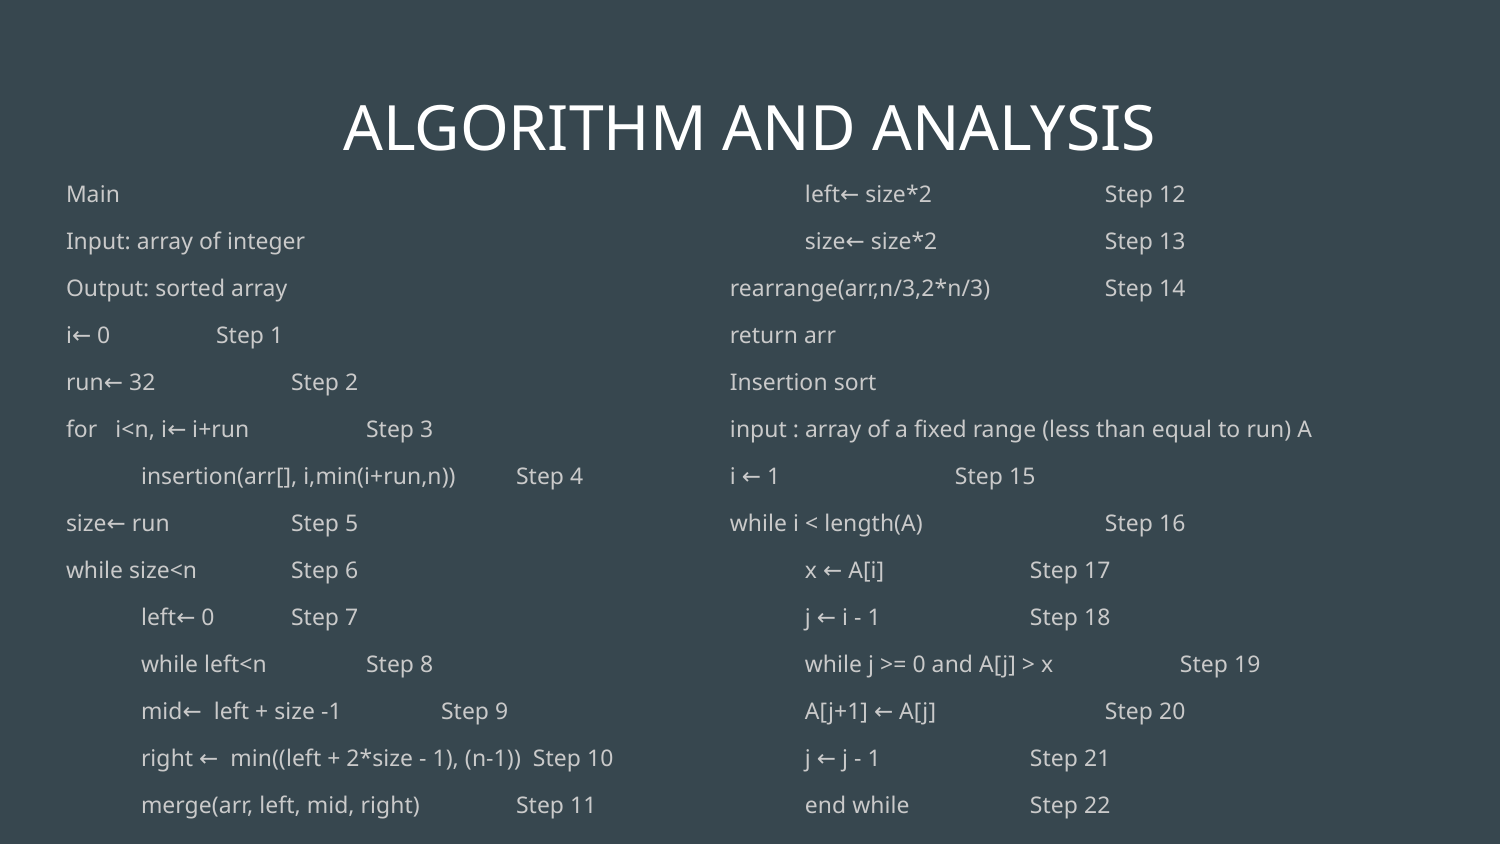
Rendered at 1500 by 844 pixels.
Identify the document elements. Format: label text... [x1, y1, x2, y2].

title ALGORITHM AND ANALYSIS [51, 72, 1449, 167]
list left← size*2 Step 12 size← size*2 Step 13 rearrange(arr,n/3,2*n/3) Step 14 return arr Insertion sort input : array of a fixed range (less than equal to run) A i ← 1 Step 15 while i < length(A) Step 16 x ← A[i] Step 17 j ← i - 1 Step 18 while j >= 0 and A[j] > x Step 19 A[j+1] ← A[j] Step 20 j ← j - 1 Step 21 end while Step 22 [714, 176, 1414, 844]
list Main Input: array of integer Output: sorted array i← 0 Step 1 run← 32 Step 2 for i<n, i← i+run Step 3 insertion(arr[], i,min(i+run,n)) Step 4 size← run Step 5 while size<n Step 6 left← 0 Step 7 while left<n Step 8 mid← left + size -1 Step 9 right ← min((left + 2*size - 1), (n-1)) Step 10 merge(arr, left, mid, right) Step 11 [51, 176, 714, 737]
